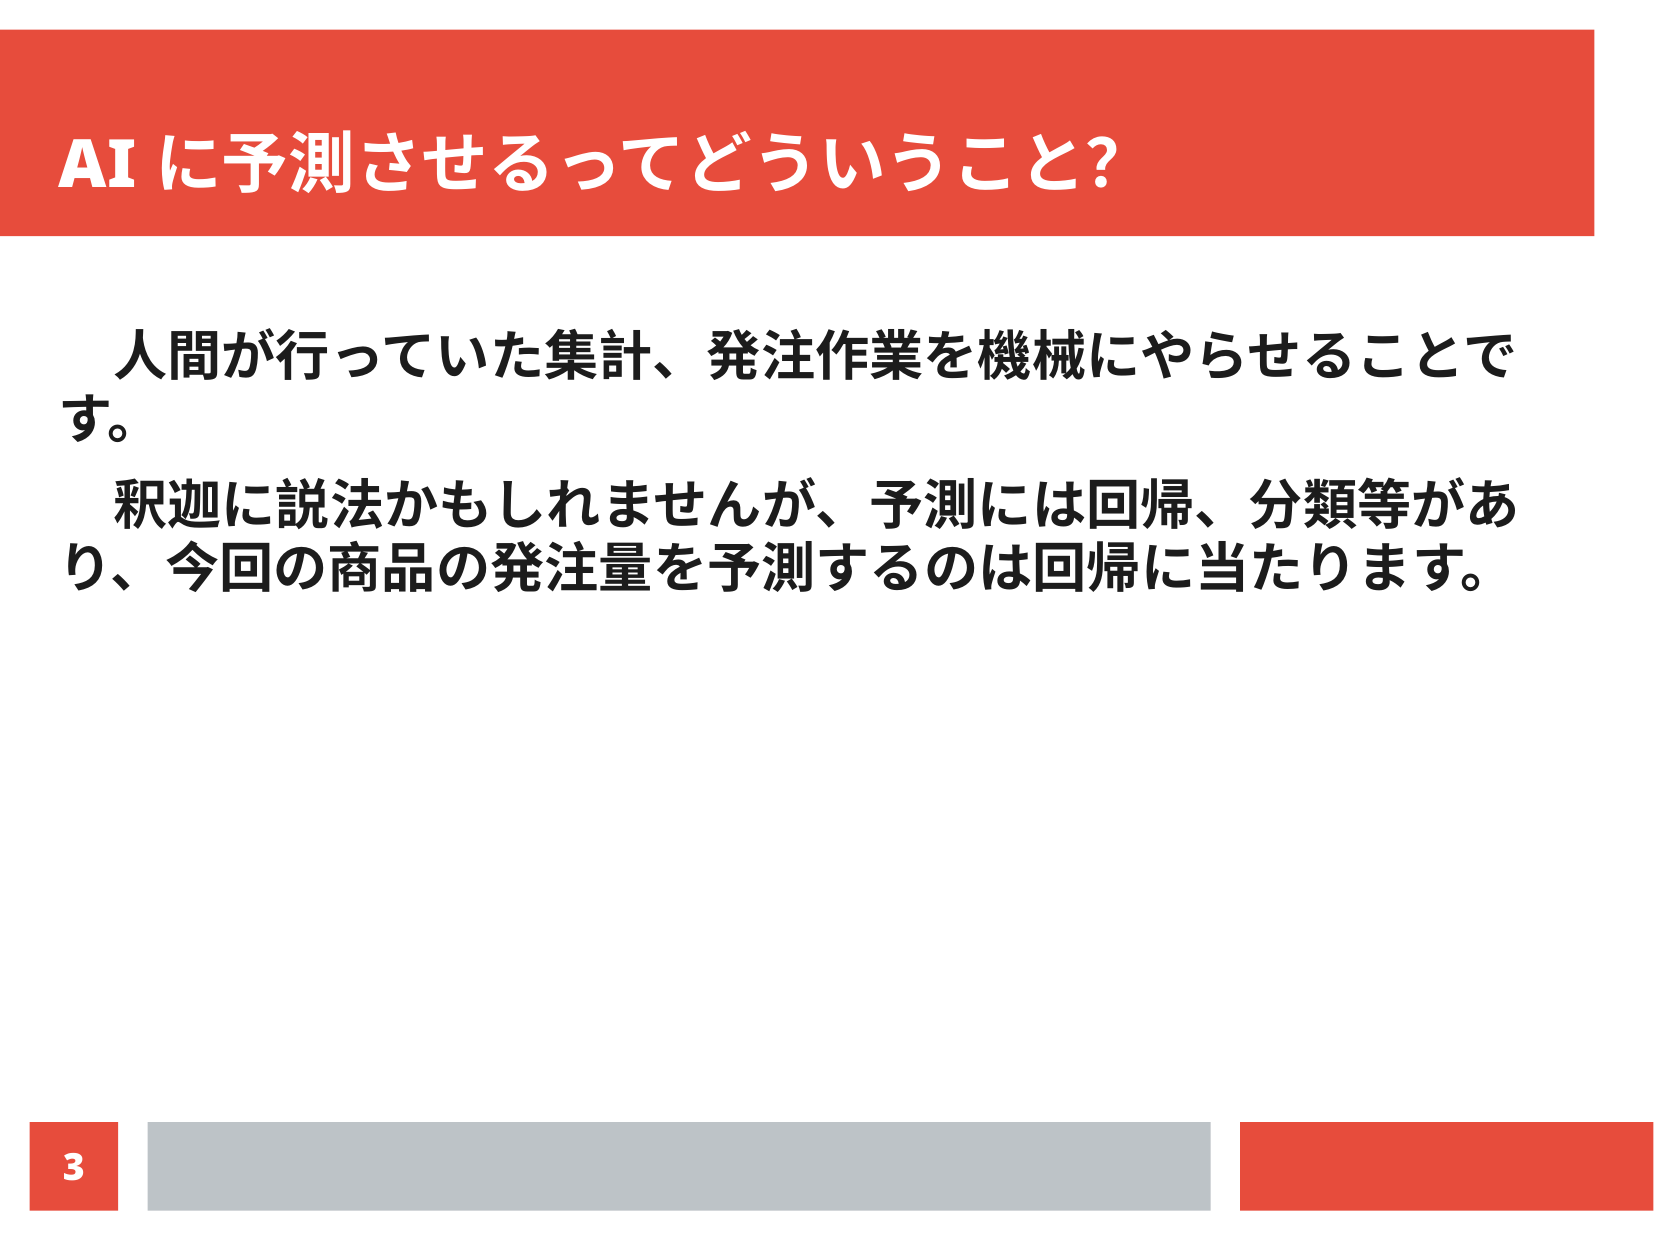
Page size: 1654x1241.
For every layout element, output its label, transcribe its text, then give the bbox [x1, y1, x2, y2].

title AIに予測させるってどういうこと？ [59, 59, 1595, 207]
list 人間が行っていた集計、発注作業を機械にやらせることです。 釈迦に説法かもしれませんが、予測には回帰、分類等があり、今回の商品の発注量を予測するのは回帰に当たります。 [59, 324, 1565, 1093]
